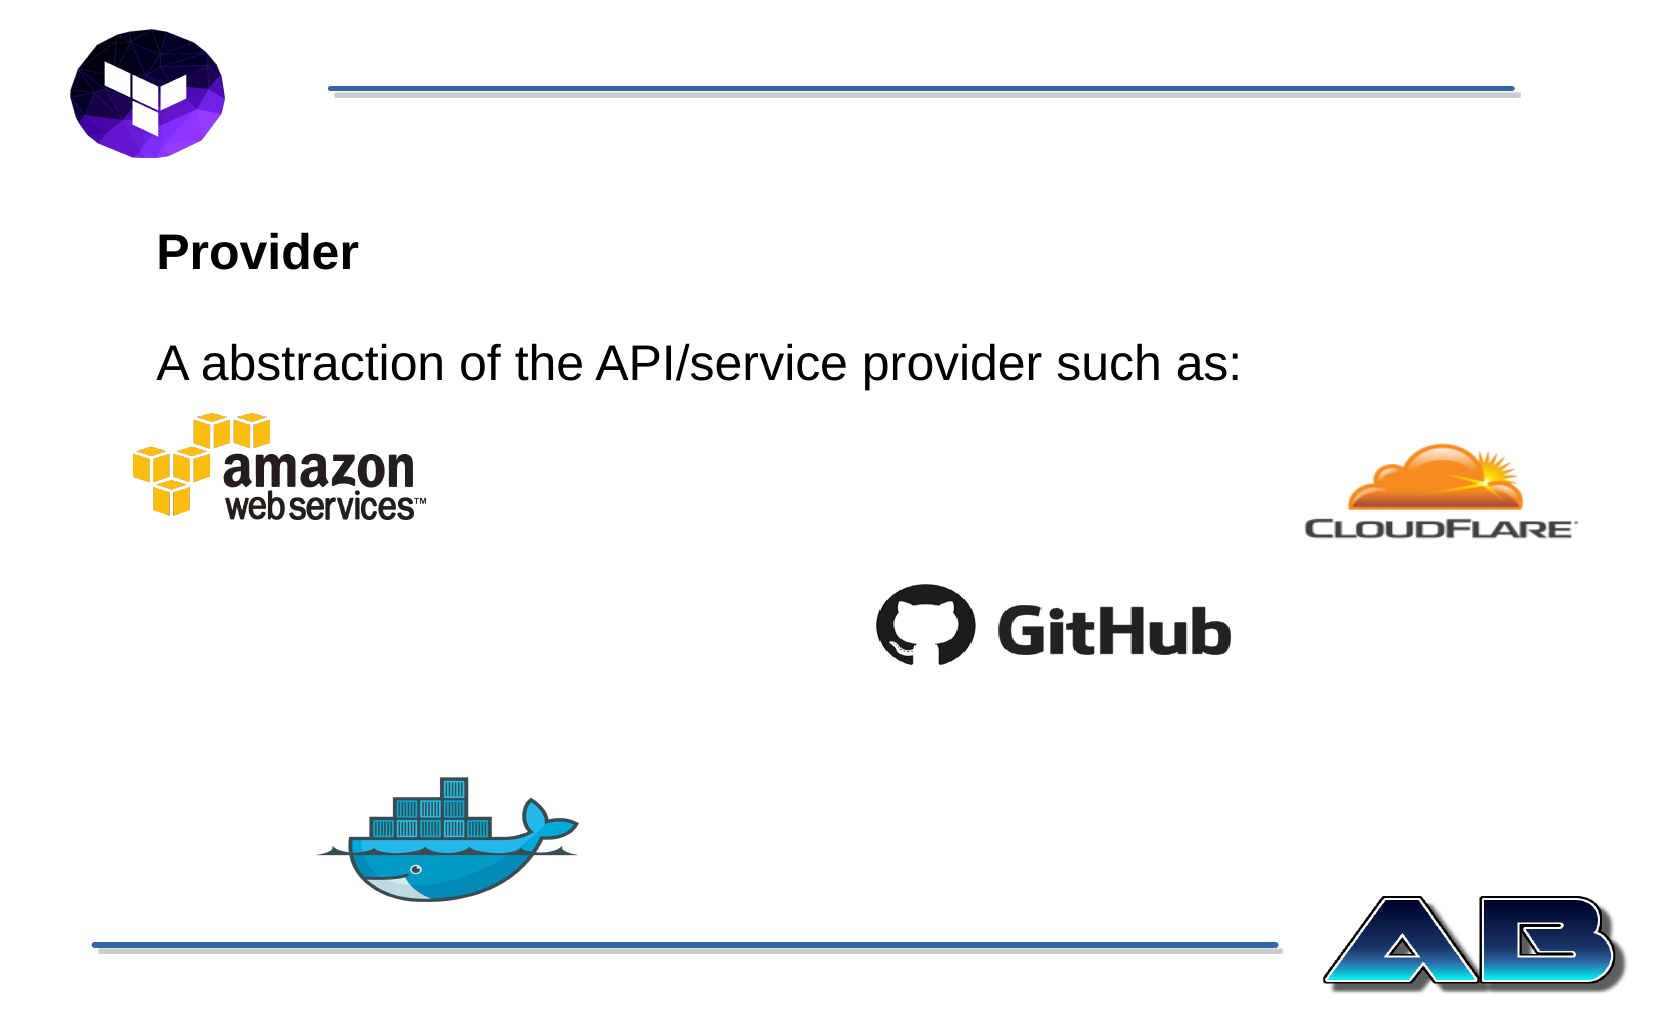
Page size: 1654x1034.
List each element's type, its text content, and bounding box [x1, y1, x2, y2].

picture [316, 777, 579, 902]
picture [133, 413, 426, 520]
picture [846, 560, 1264, 693]
picture [1289, 364, 1595, 619]
picture [1322, 896, 1630, 996]
picture [70, 29, 225, 158]
text_box Provider A abstraction of the API/service provider such as: [141, 216, 1583, 481]
